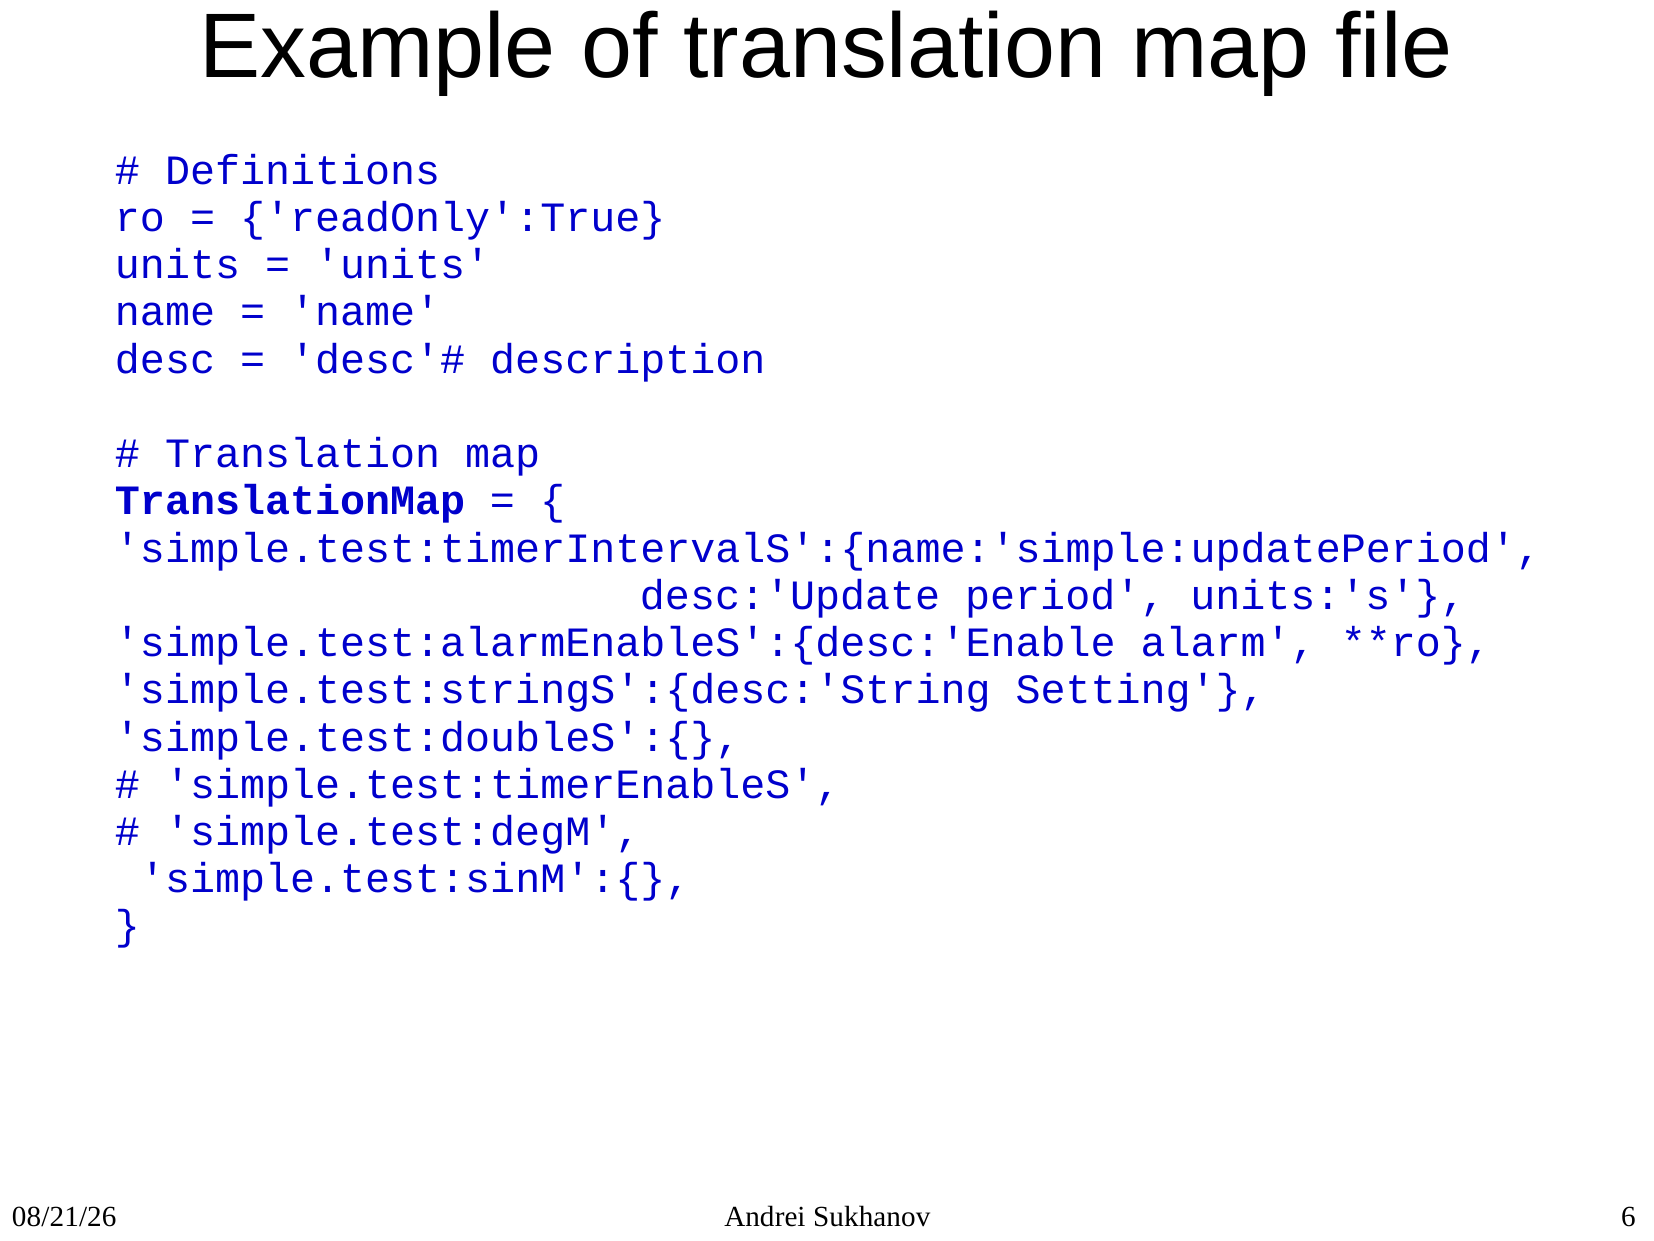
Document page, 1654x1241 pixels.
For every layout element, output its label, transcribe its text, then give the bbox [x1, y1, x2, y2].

title Example of translation map file [82, 0, 1571, 98]
text_box # Definitions ro = {'readOnly':True} units = 'units' name = 'name' desc = 'desc'# description # Translation map TranslationMap = { 'simple.test:timerIntervalS':{name:'simple:updatePeriod', desc:'Update period', units:'s'}, 'simple.test:alarmEnableS':{desc:'Enable alarm', **ro}, 'simple.test:stringS':{desc:'String Setting'}, 'simple.test:doubleS':{}, # 'simple.test:timerEnableS', # 'simple.test:degM', 'simple.test:sinM':{}, } [100, 142, 1555, 961]
